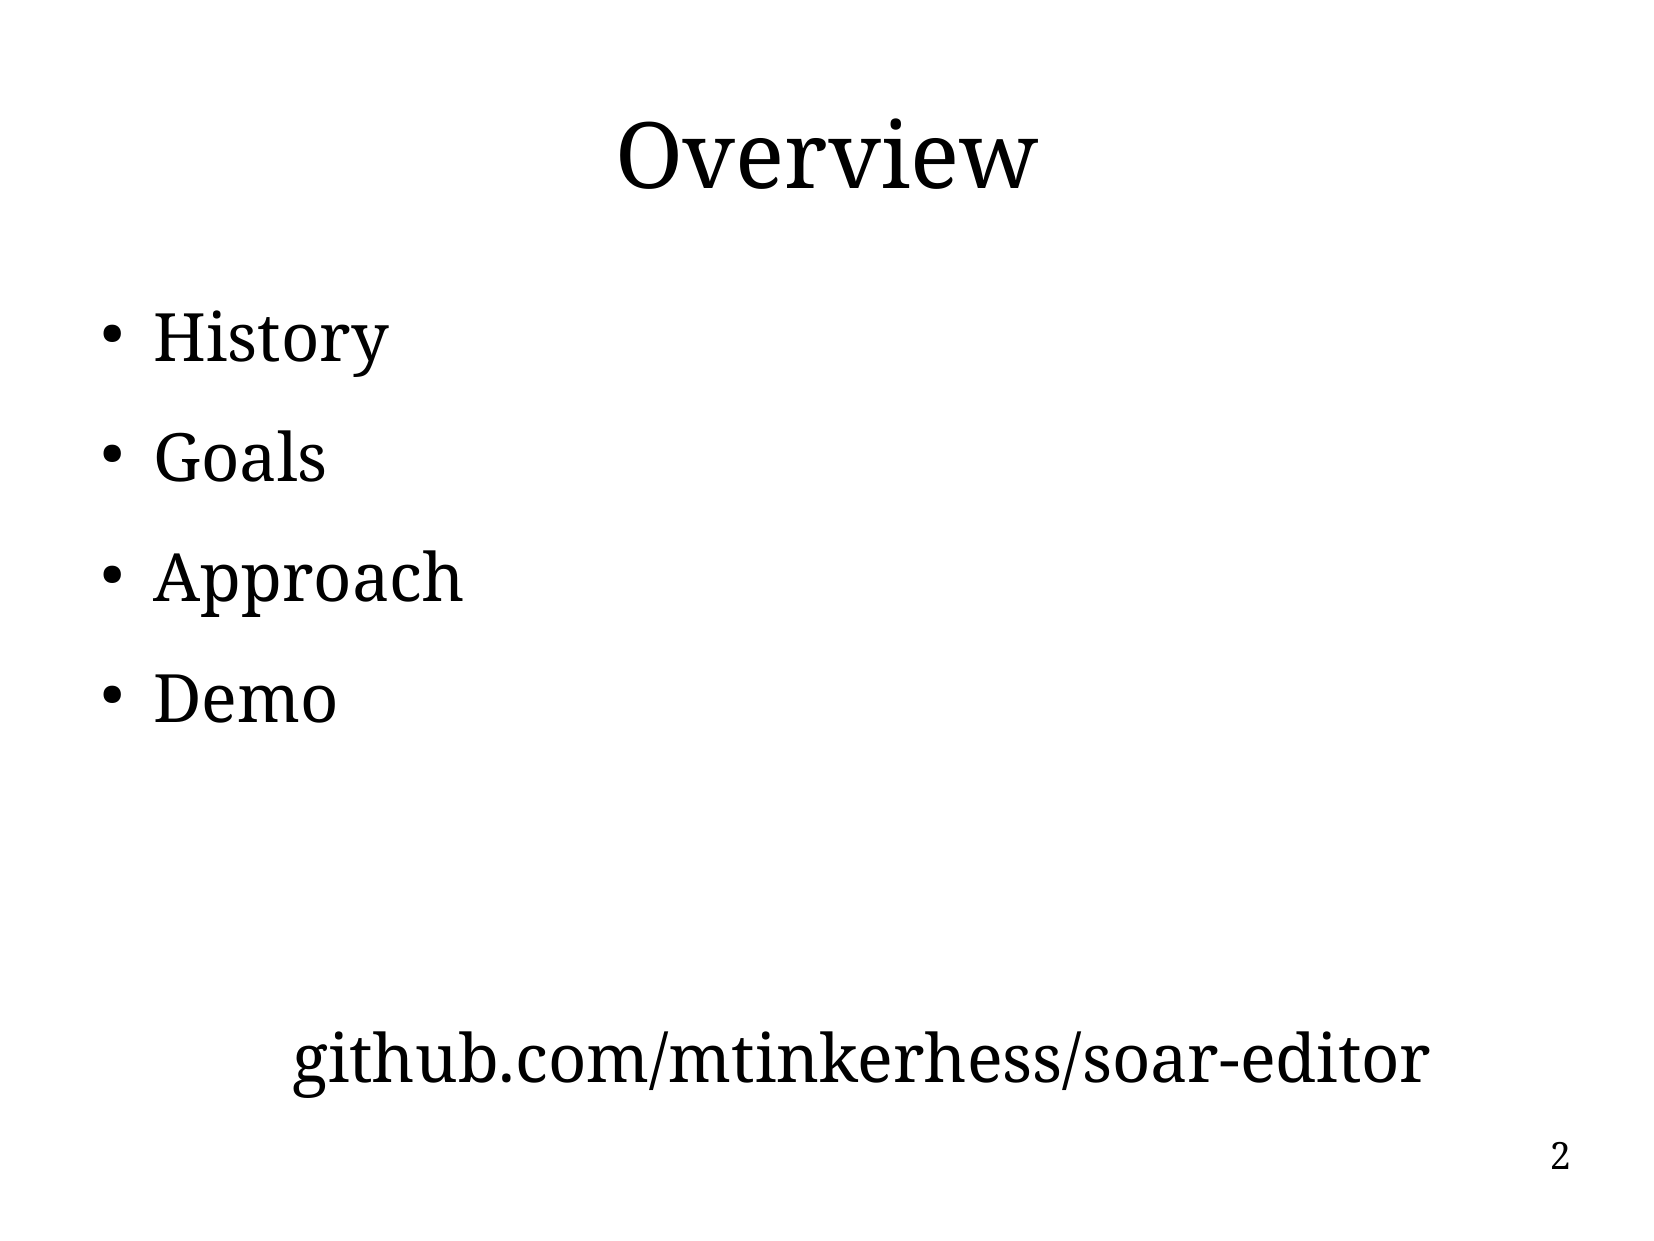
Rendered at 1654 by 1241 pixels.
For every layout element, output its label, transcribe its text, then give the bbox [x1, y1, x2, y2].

title Overview [82, 49, 1571, 257]
list History Goals Approach Demo github.com/mtinkerhess/soar-editor [82, 290, 1571, 1109]
